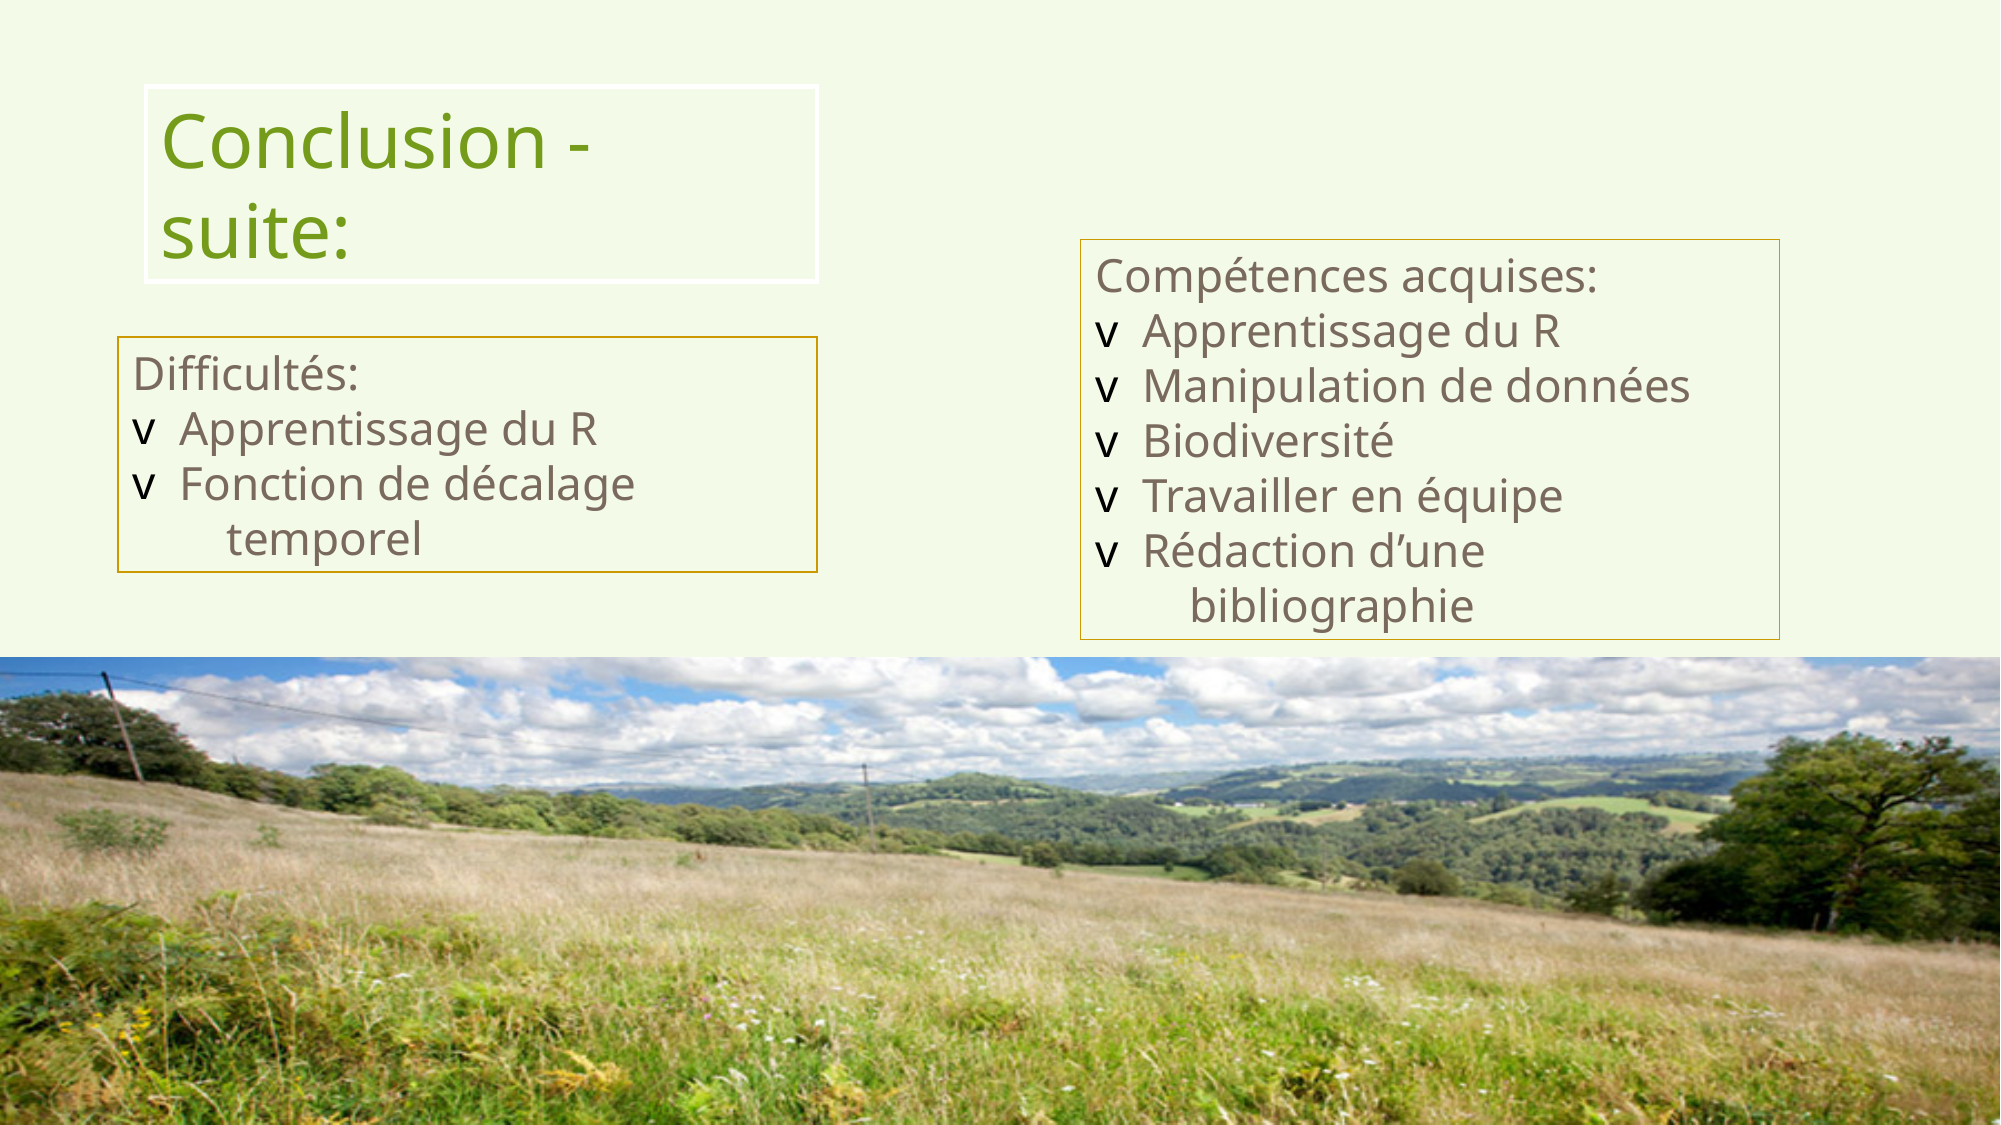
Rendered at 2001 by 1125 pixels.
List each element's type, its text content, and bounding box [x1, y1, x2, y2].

text_box Difficultés: Apprentissage du R Fonction de décalage temporel [117, 337, 817, 519]
text_box Conclusion - suite: [145, 86, 817, 193]
picture [0, 657, 2000, 1125]
text_box Compétences acquises: Apprentissage du R Manipulation de données Biodiversité Travailler en équipe Rédaction d’une bibliographie [1080, 239, 1780, 589]
